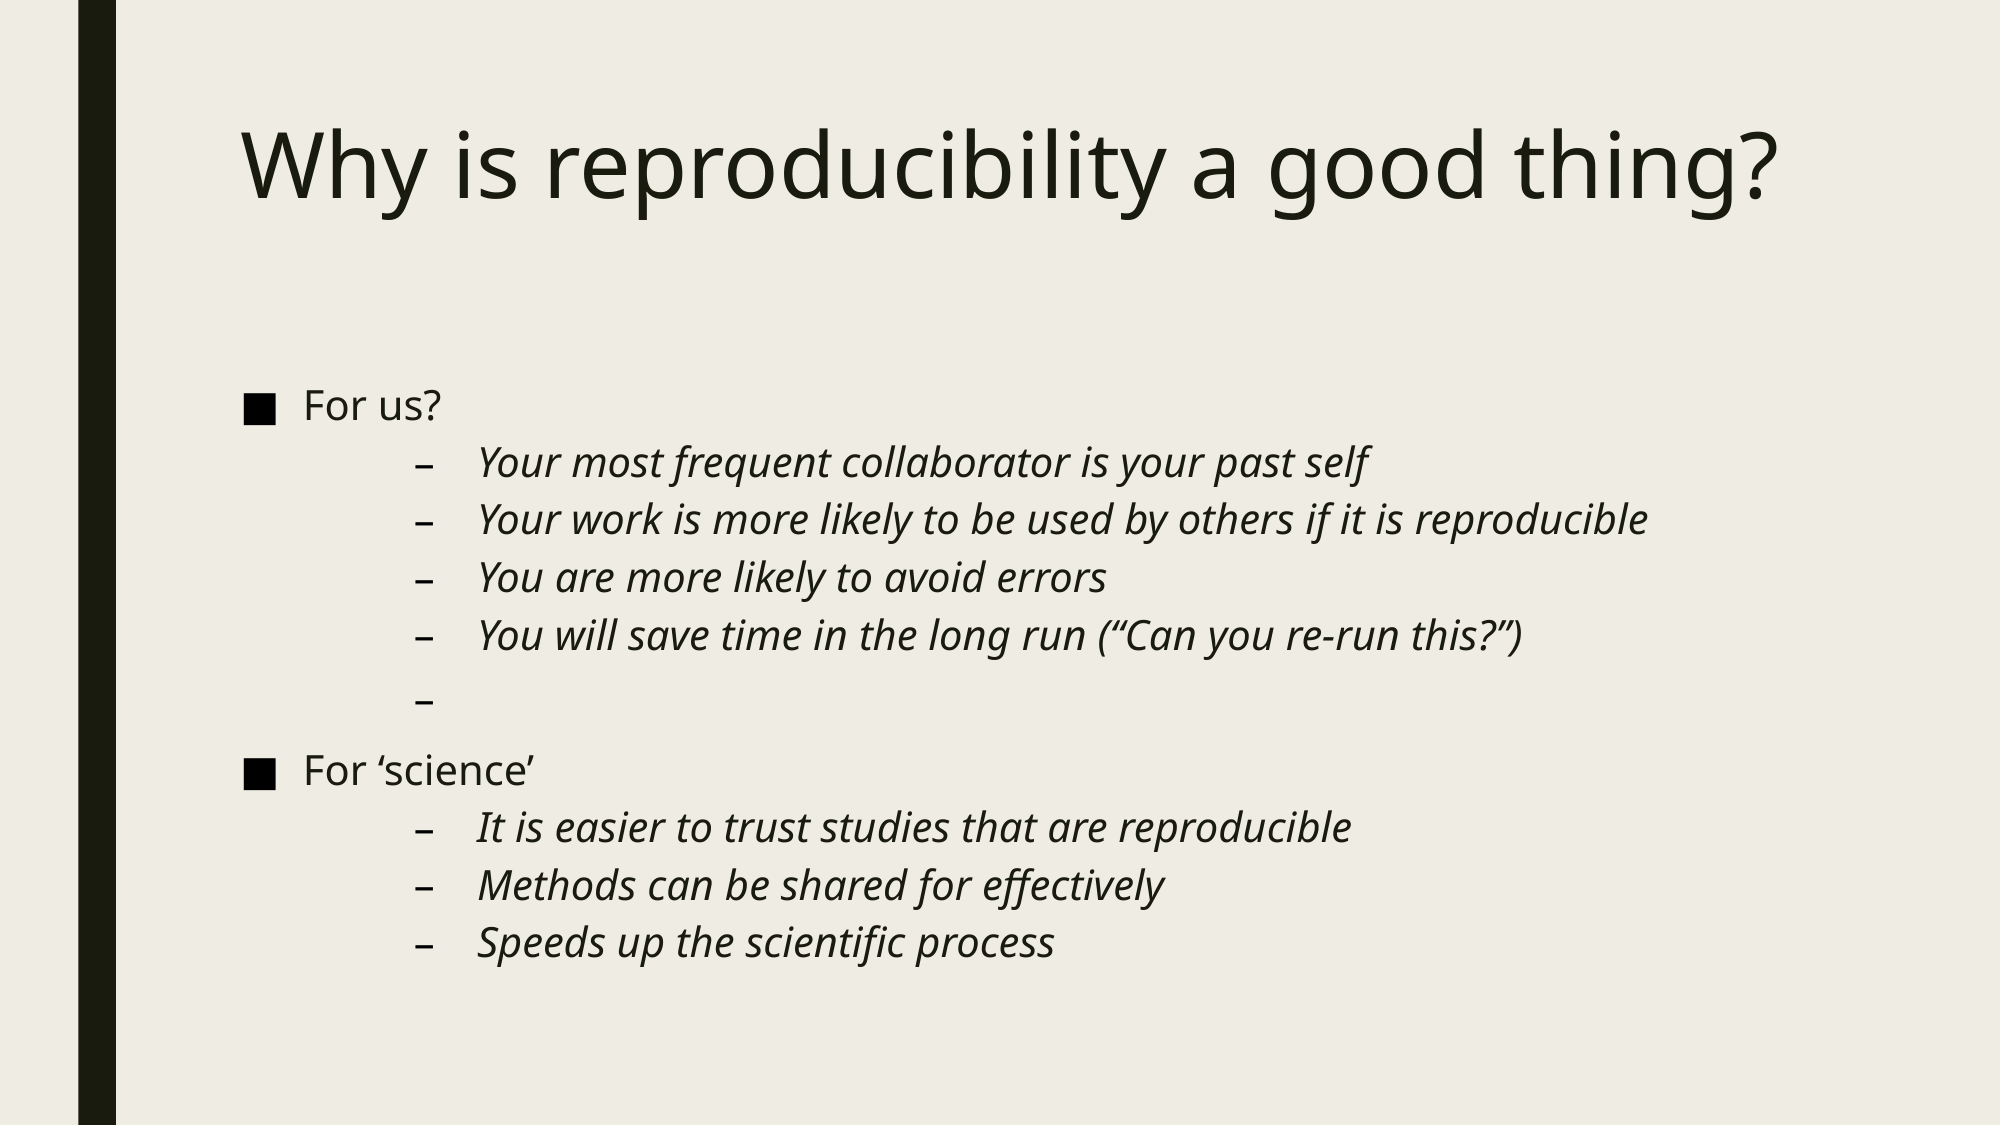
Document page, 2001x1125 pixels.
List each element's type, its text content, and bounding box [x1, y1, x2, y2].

list For us? Your most frequent collaborator is your past self Your work is more likely to be used by others if it is reproducible You are more likely to avoid errors You will save time in the long run (“Can you re-run this?”) For ‘science’ It is easier to trust studies that are reproducible Methods can be shared for effectively Speeds up the scientific process [225, 375, 1801, 1055]
title Why is reproducibility a good thing? [225, 112, 1801, 357]
